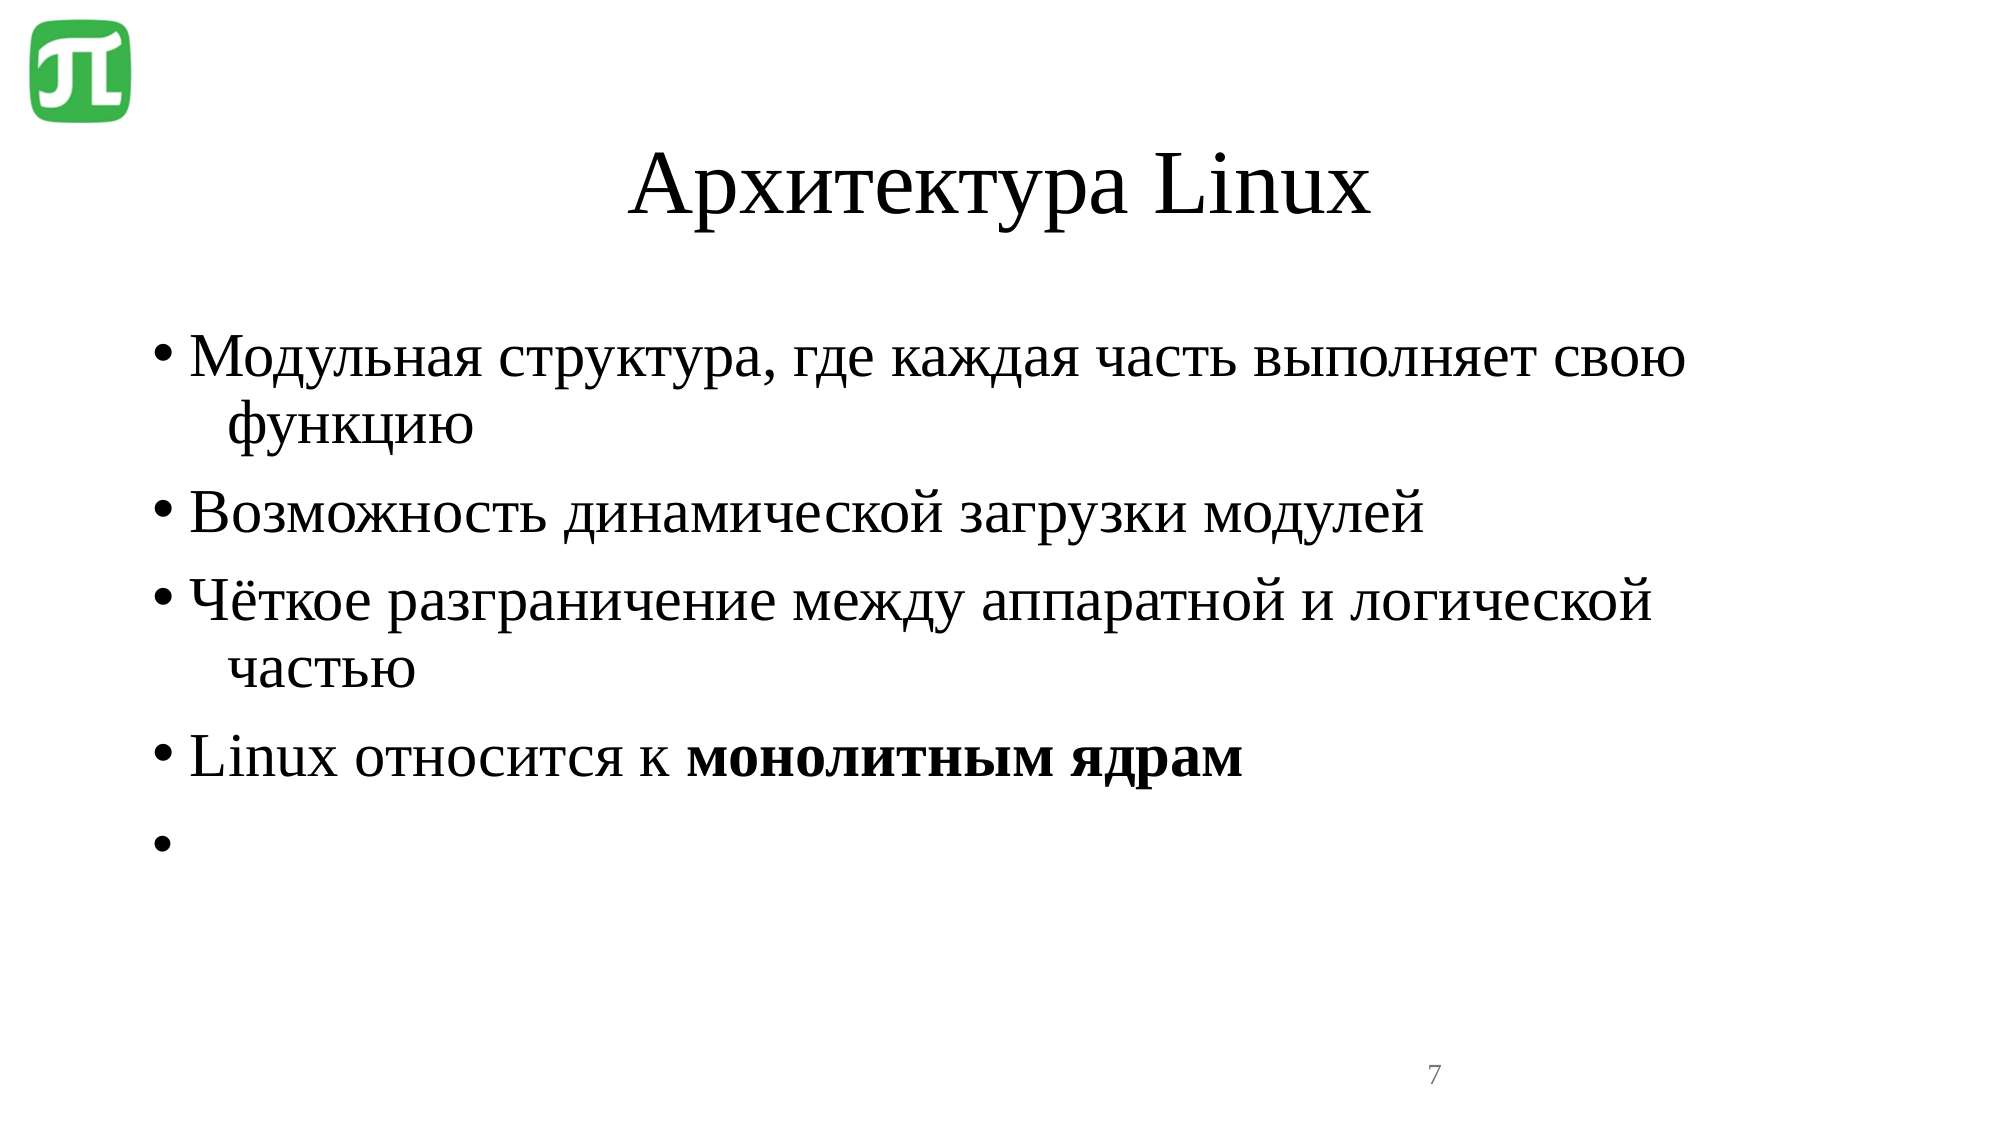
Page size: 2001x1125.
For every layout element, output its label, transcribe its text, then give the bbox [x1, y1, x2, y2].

picture [0, 0, 161, 149]
list Модульная структура, где каждая часть выполняет свою функцию Возможность динамической загрузки модулей Чёткое разграничение между аппаратной и логической частью Linux относится к монолитным ядрам [137, 314, 1863, 1029]
text_box [1412, 1042, 1863, 1103]
title Архитектура Linux [137, 75, 1863, 293]
